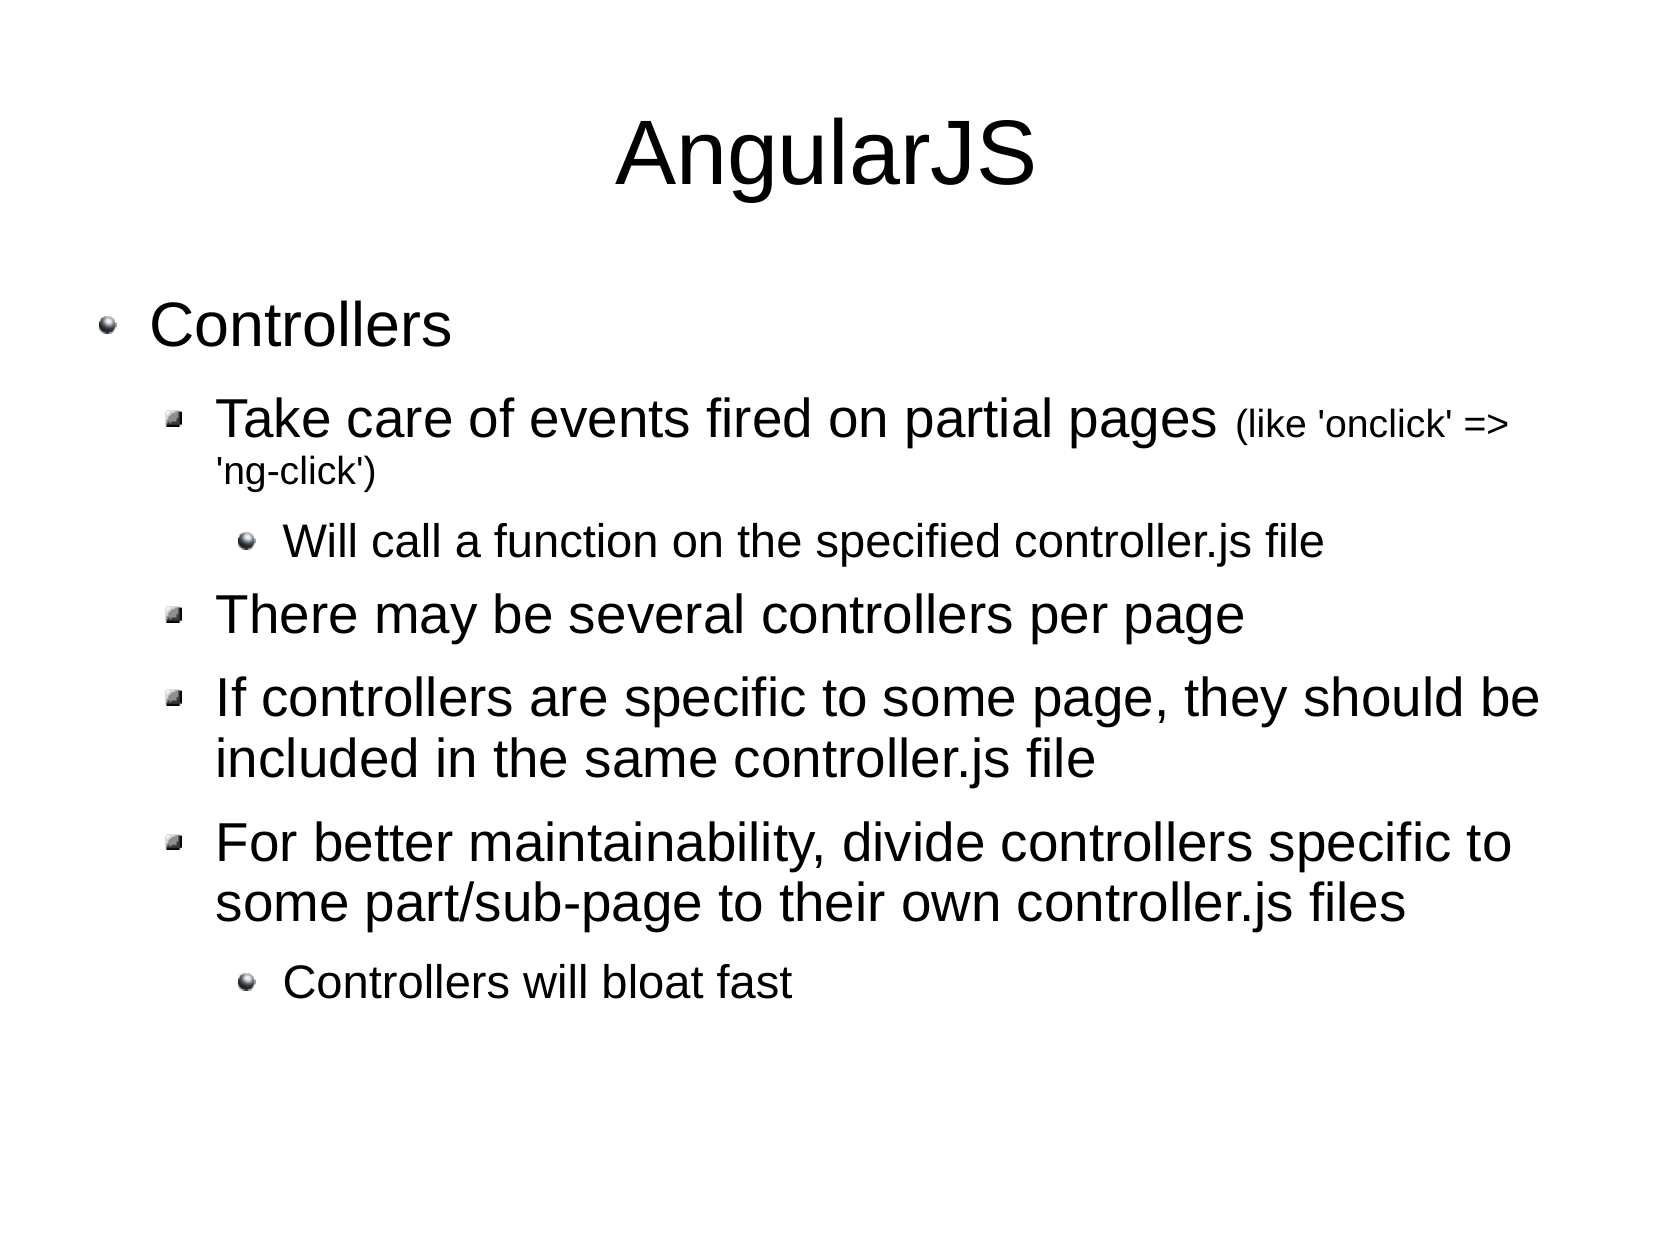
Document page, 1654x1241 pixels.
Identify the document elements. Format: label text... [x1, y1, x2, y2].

title AngularJS [82, 49, 1571, 257]
list Controllers Take care of events fired on partial pages (like 'onclick' => 'ng-click') Will call a function on the specified controller.js file There may be several controllers per page If controllers are specific to some page, they should be included in the same controller.js file For better maintainability, divide controllers specific to some part/sub-page to their own controller.js files Controllers will bloat fast [82, 290, 1571, 1010]
